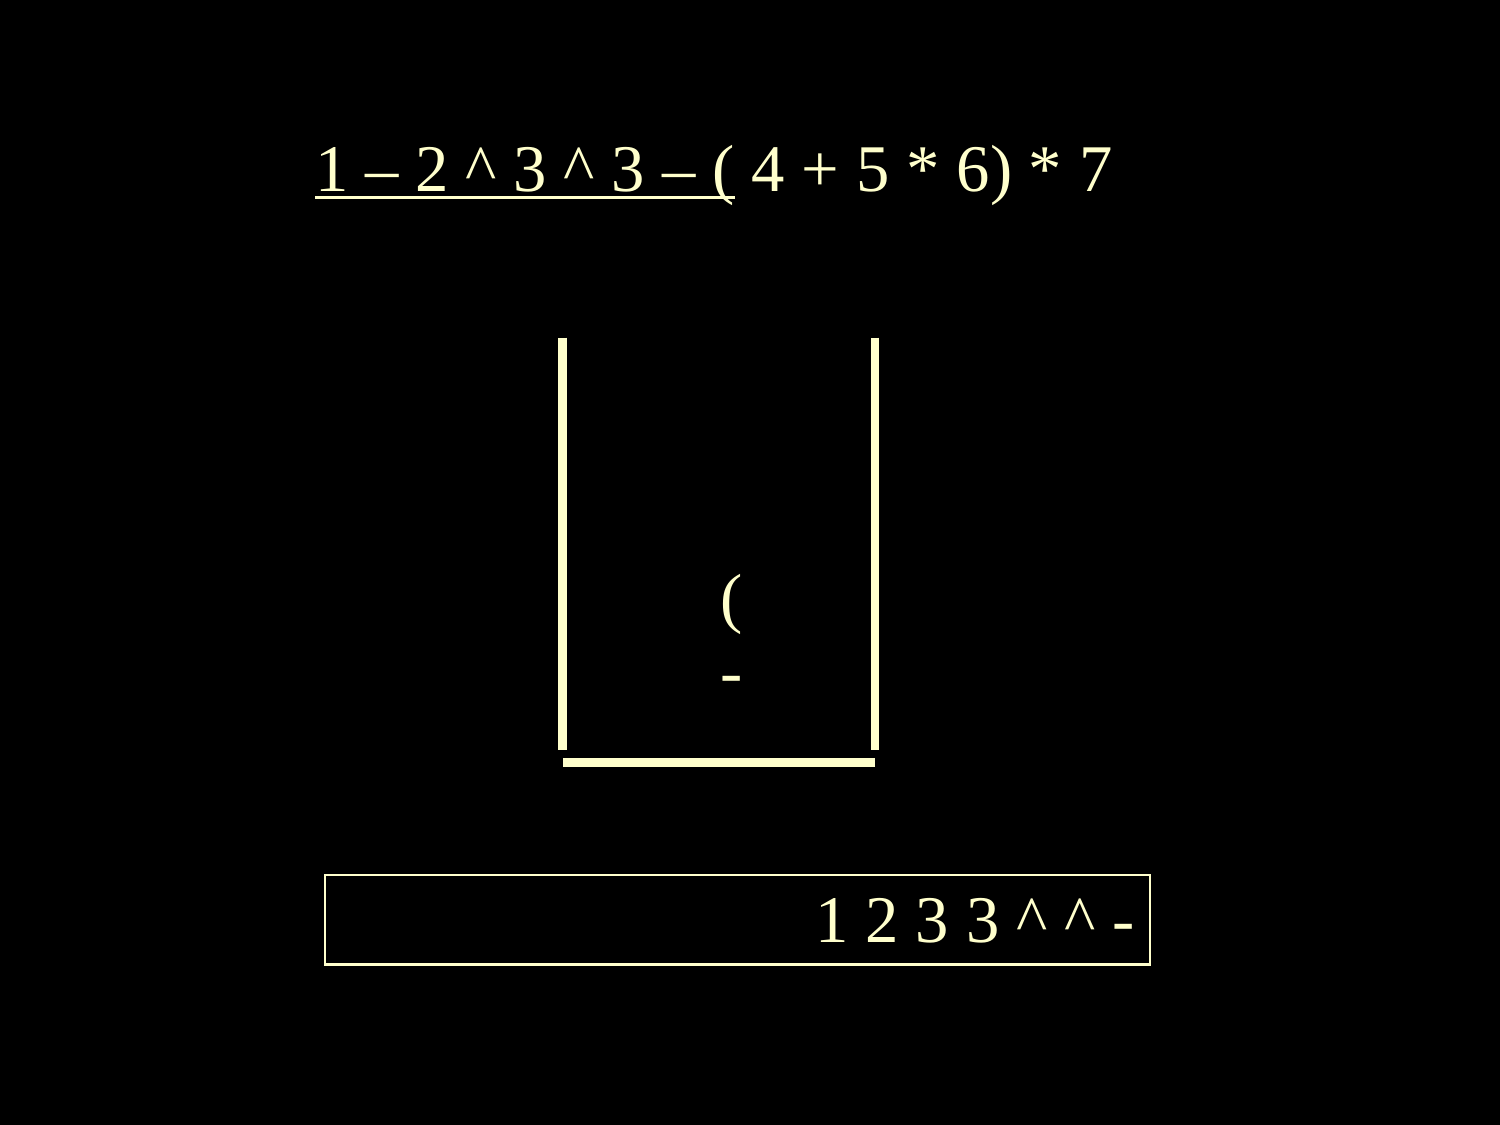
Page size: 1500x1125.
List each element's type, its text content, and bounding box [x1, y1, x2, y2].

text_box 1 – 2 ^ 3 ^ 3 – ( 4 + 5 * 6) * 7 [300, 124, 1201, 215]
text_box 1 2 3 3 ^ ^ - [325, 874, 1150, 965]
text_box ( - [624, 349, 838, 717]
